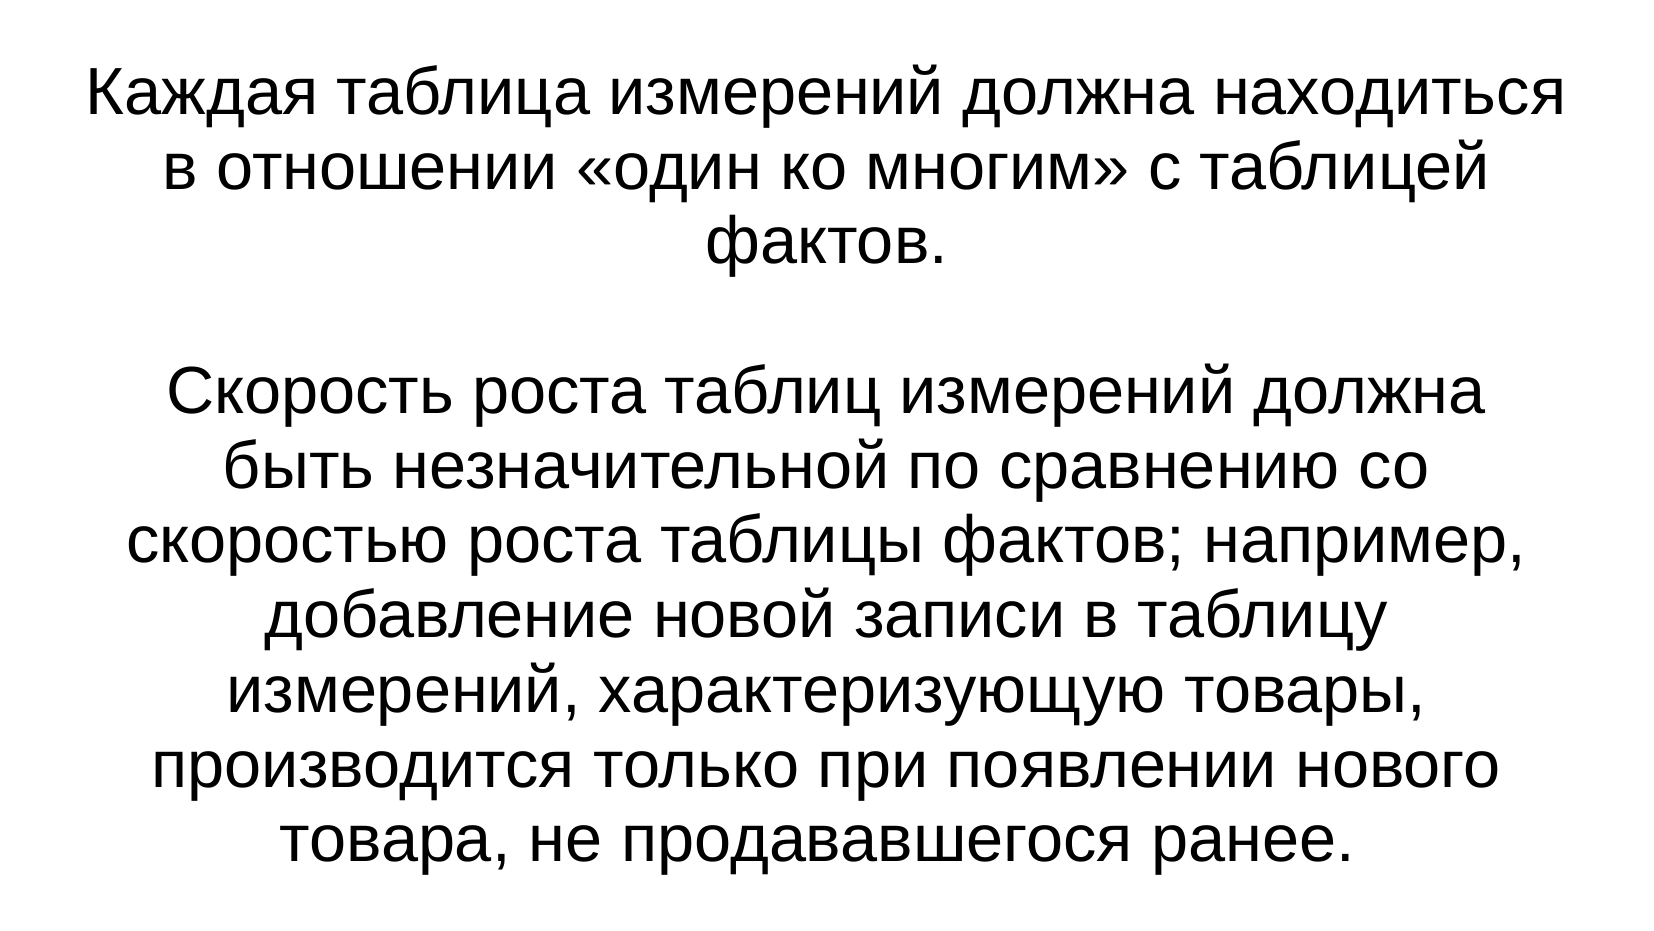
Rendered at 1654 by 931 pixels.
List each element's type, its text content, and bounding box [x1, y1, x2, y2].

subtitle Каждая таблица измерений должна находиться в отношении «один ко многим» с таблицей фактов. Cкорость роста таблиц измерений должна быть незначительной по сравнению со скоростью роста таблицы фактов; например, добавление новой записи в таблицу измерений, характеризующую товары, производится только при появлении нового товара, не продававшегося ранее. [82, 53, 1571, 877]
